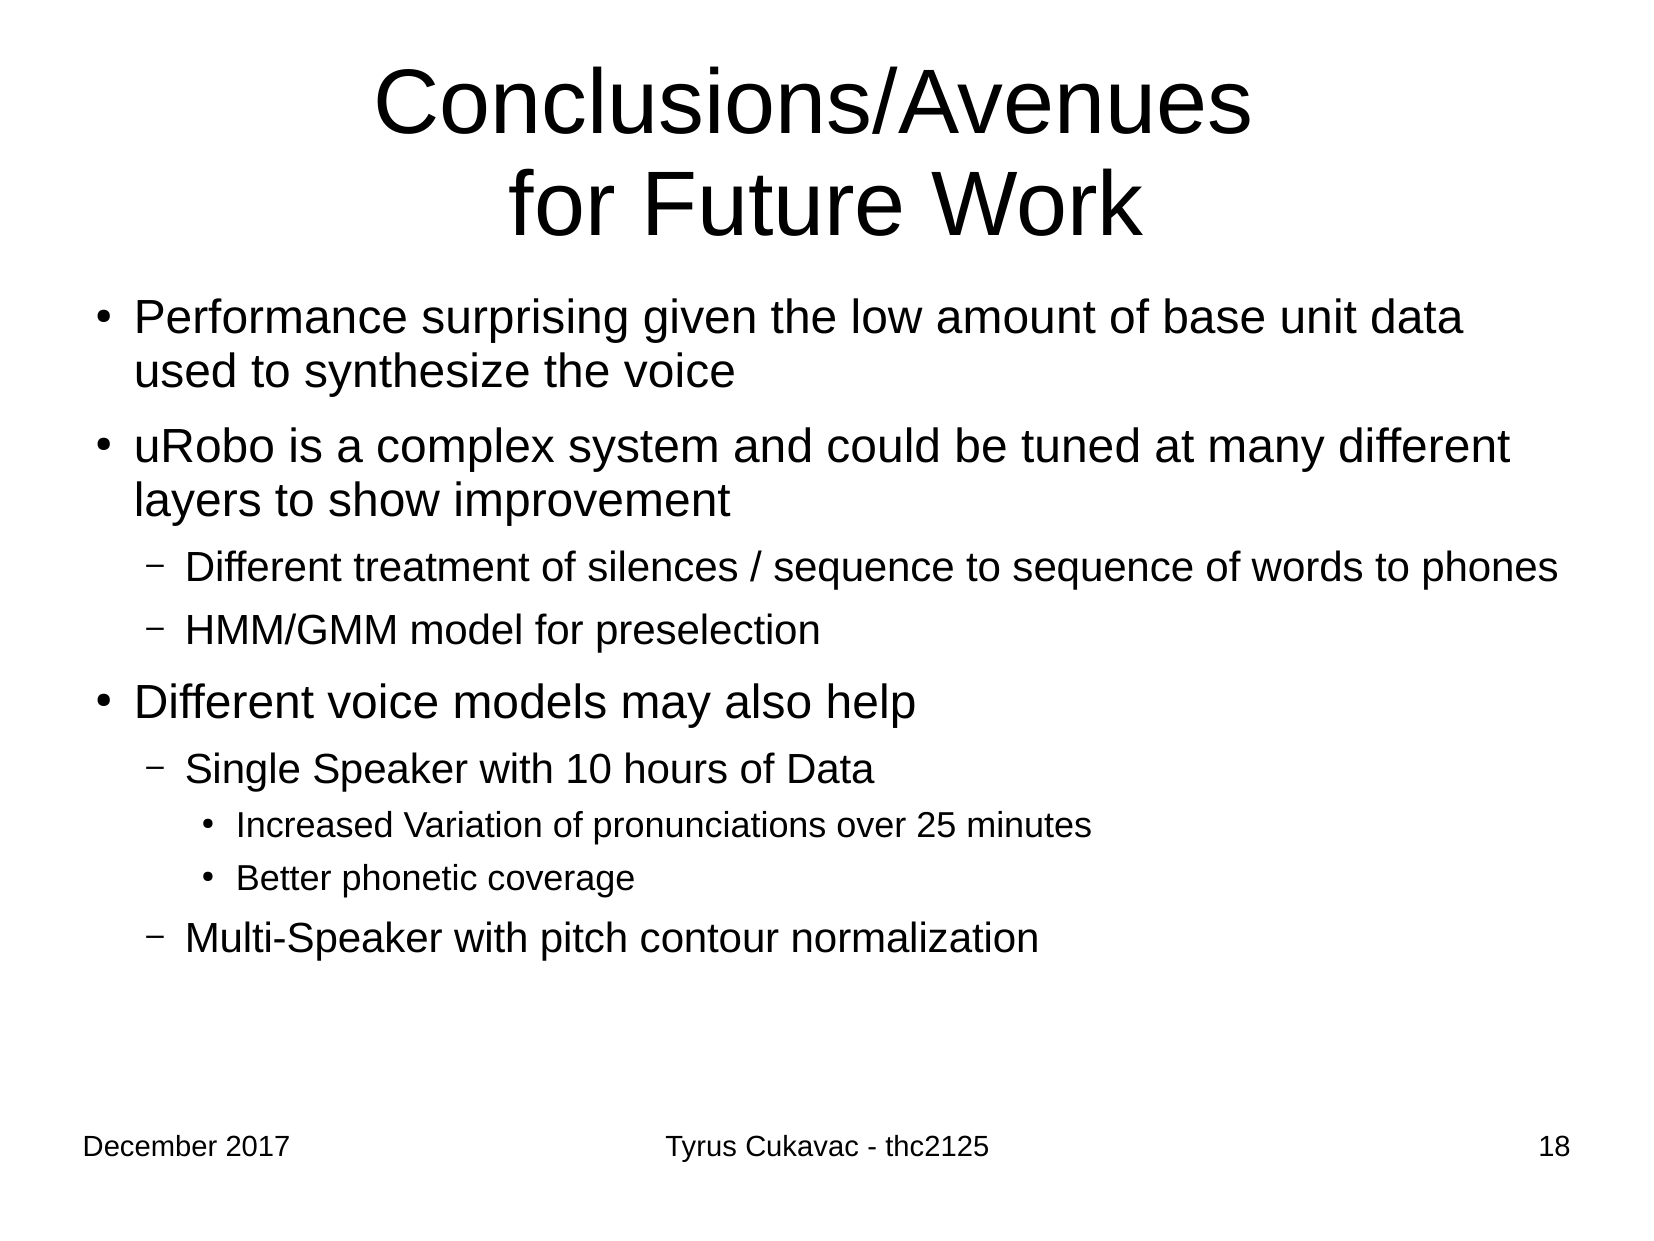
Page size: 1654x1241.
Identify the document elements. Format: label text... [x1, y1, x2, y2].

list Performance surprising given the low amount of base unit data used to synthesize the voice uRobo is a complex system and could be tuned at many different layers to show improvement Different treatment of silences / sequence to sequence of words to phones HMM/GMM model for preselection Different voice models may also help Single Speaker with 10 hours of Data Increased Variation of pronunciations over 25 minutes Better phonetic coverage Multi-Speaker with pitch contour normalization [82, 290, 1571, 1010]
title Conclusions/Avenues for Future Work [82, 49, 1571, 257]
